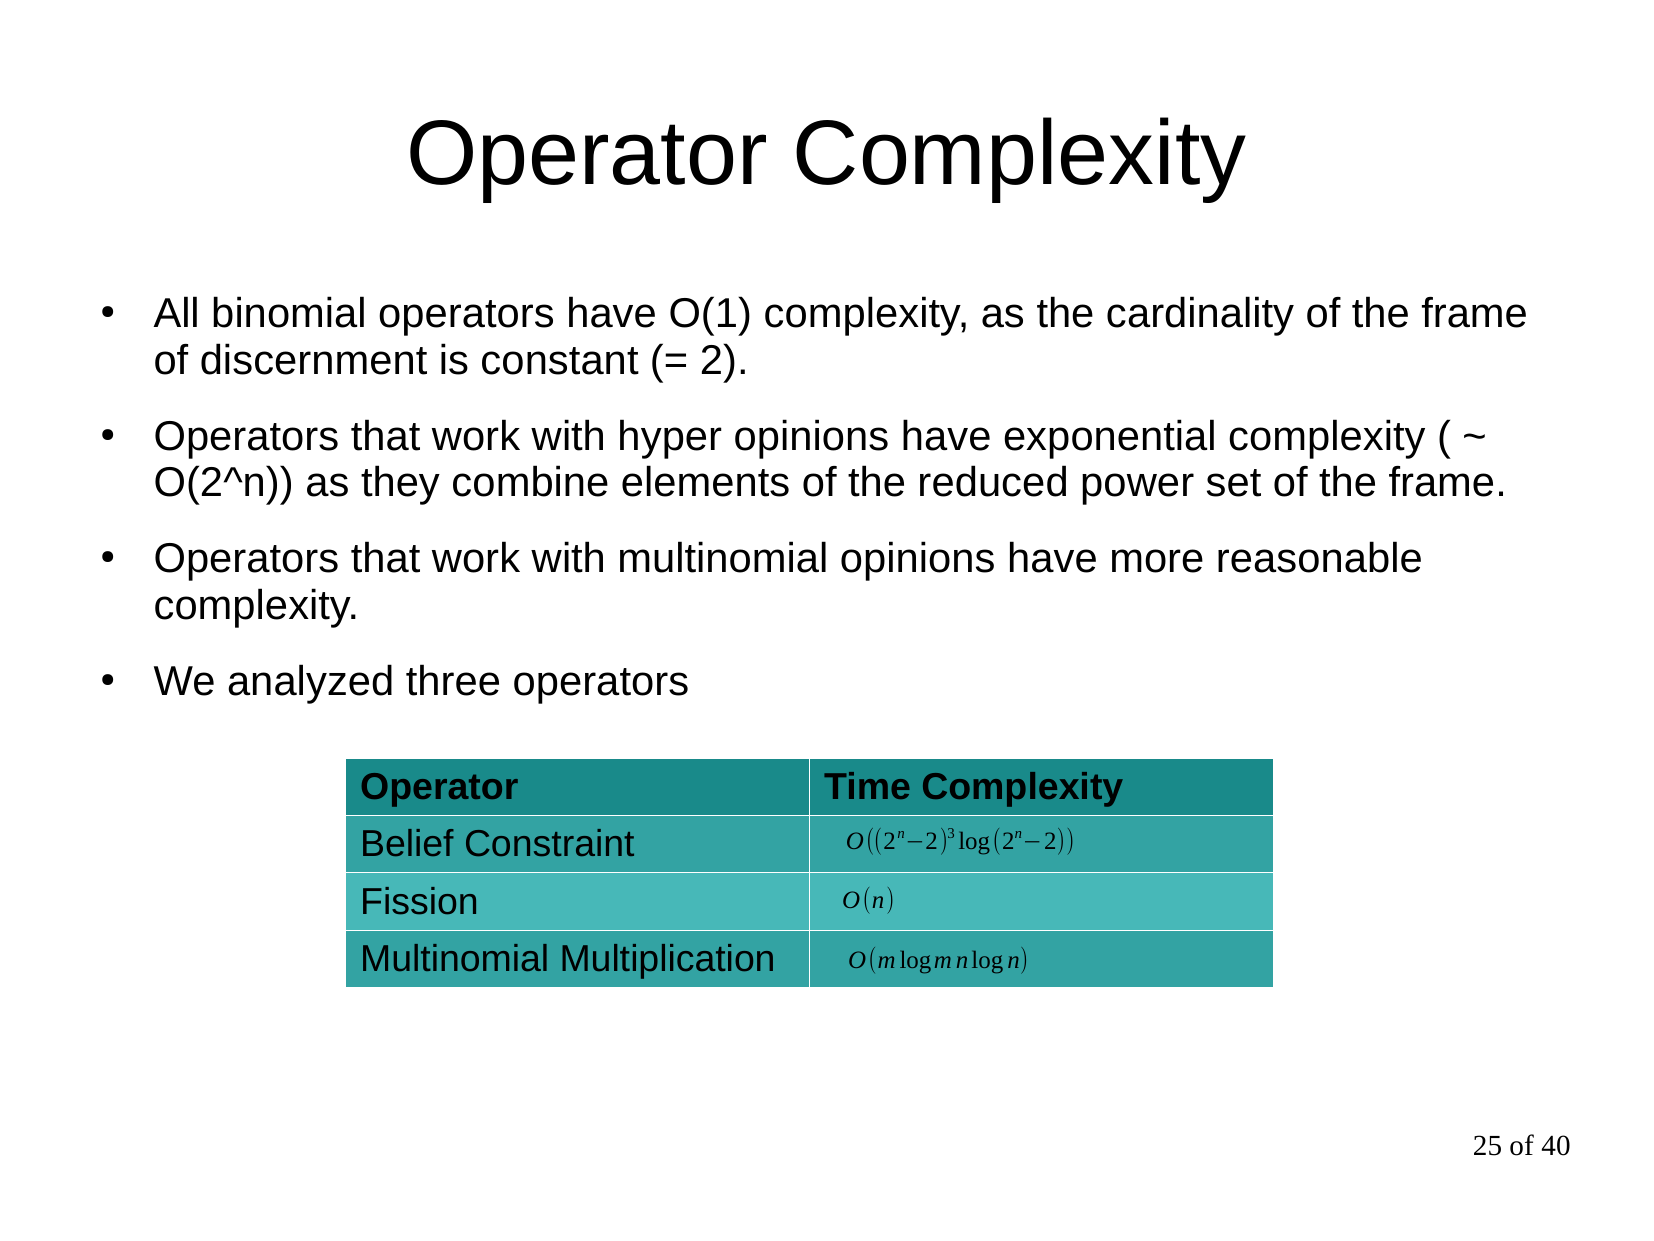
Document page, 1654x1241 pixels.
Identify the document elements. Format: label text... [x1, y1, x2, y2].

chart [839, 825, 1081, 858]
title Operator Complexity [82, 49, 1571, 257]
table_cell [810, 816, 1273, 872]
table_header Time Complexity [810, 759, 1273, 815]
table_cell Multinomial Multiplication [346, 931, 809, 987]
table_cell Belief Constraint [346, 816, 809, 872]
table_cell Fission [346, 873, 809, 930]
table_header Operator [346, 759, 809, 815]
table_cell [810, 931, 1273, 987]
list All binomial operators have O(1) complexity, as the cardinality of the frame of discernment is constant (= 2). Operators that work with hyper opinions have exponential complexity ( ~ O(2^n)) as they combine elements of the reduced power set of the frame. Operators that work with multinomial opinions have more reasonable complexity. We analyzed three operators [82, 290, 1571, 1010]
chart [835, 885, 901, 916]
table_cell [810, 873, 1273, 930]
chart [841, 944, 1036, 976]
